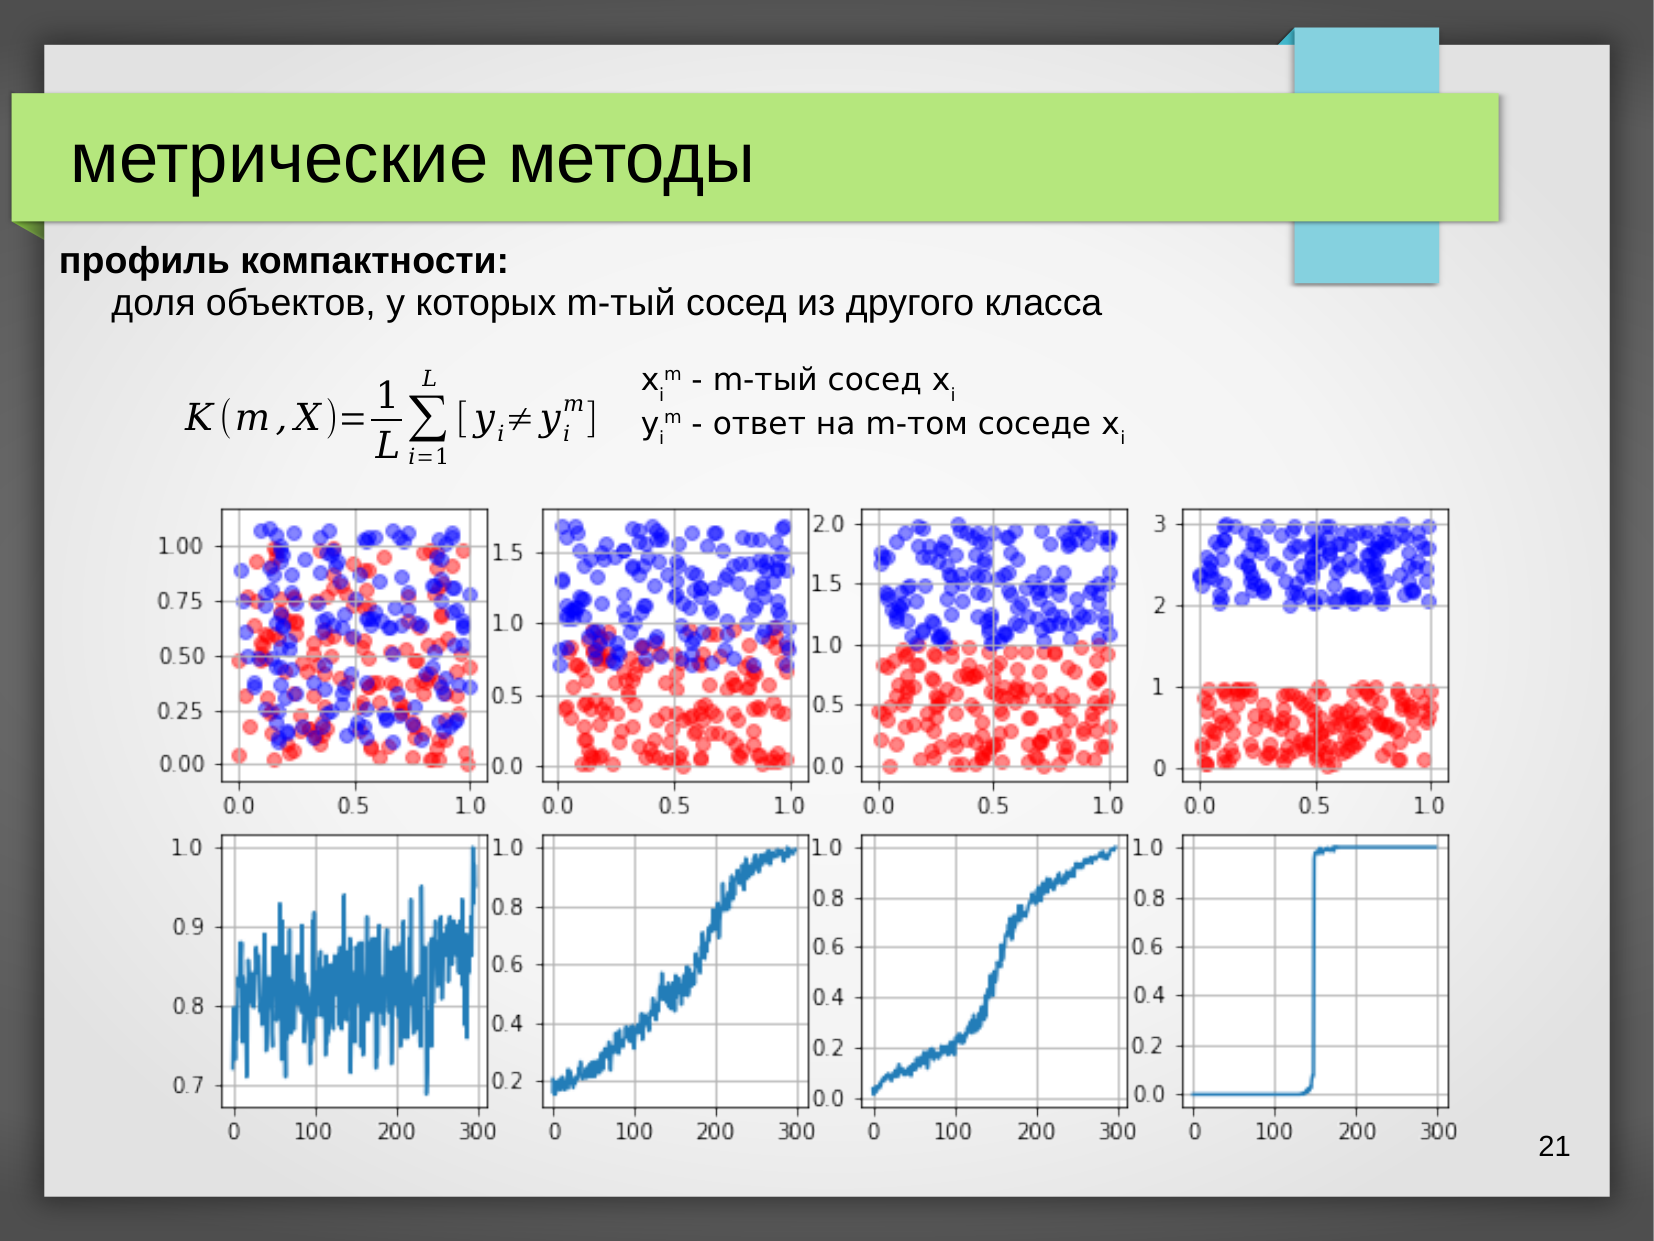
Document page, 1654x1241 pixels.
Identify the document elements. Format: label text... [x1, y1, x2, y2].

title метрические методы [70, 118, 1205, 199]
text_box xim - m-тый сосед xi yim - ответ на m-том соседе xi [625, 354, 1142, 457]
text_box профиль компактности: доля объектов, у которых m-тый сосед из другого класса [59, 243, 1205, 319]
picture [0, 0, 1654, 1241]
chart [177, 366, 603, 471]
